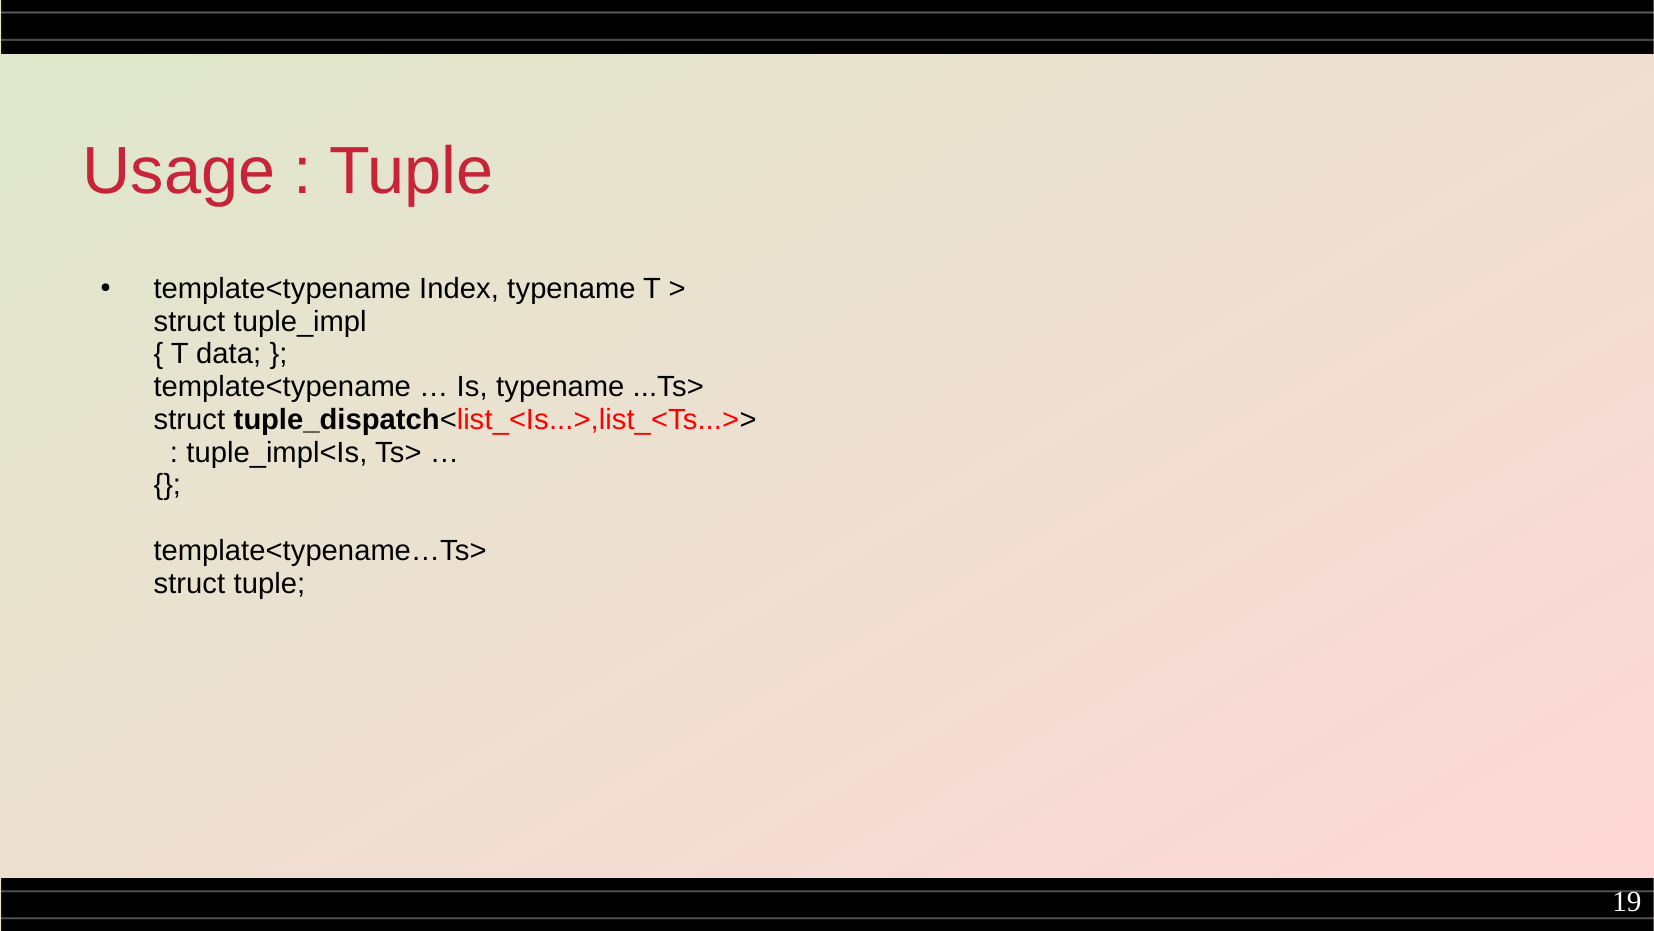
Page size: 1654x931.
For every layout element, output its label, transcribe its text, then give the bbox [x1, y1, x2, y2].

title Usage : Tuple [82, 92, 1571, 249]
picture [1, 0, 1654, 54]
picture [1, 878, 1654, 931]
list template<typename Index, typename T > struct tuple_impl { T data; }; template<typename … Is, typename ...Ts> struct tuple_dispatch<list_<Is...>,list_<Ts...>> : tuple_impl<Is, Ts> … {}; template<typename…Ts> struct tuple; [82, 271, 1081, 758]
